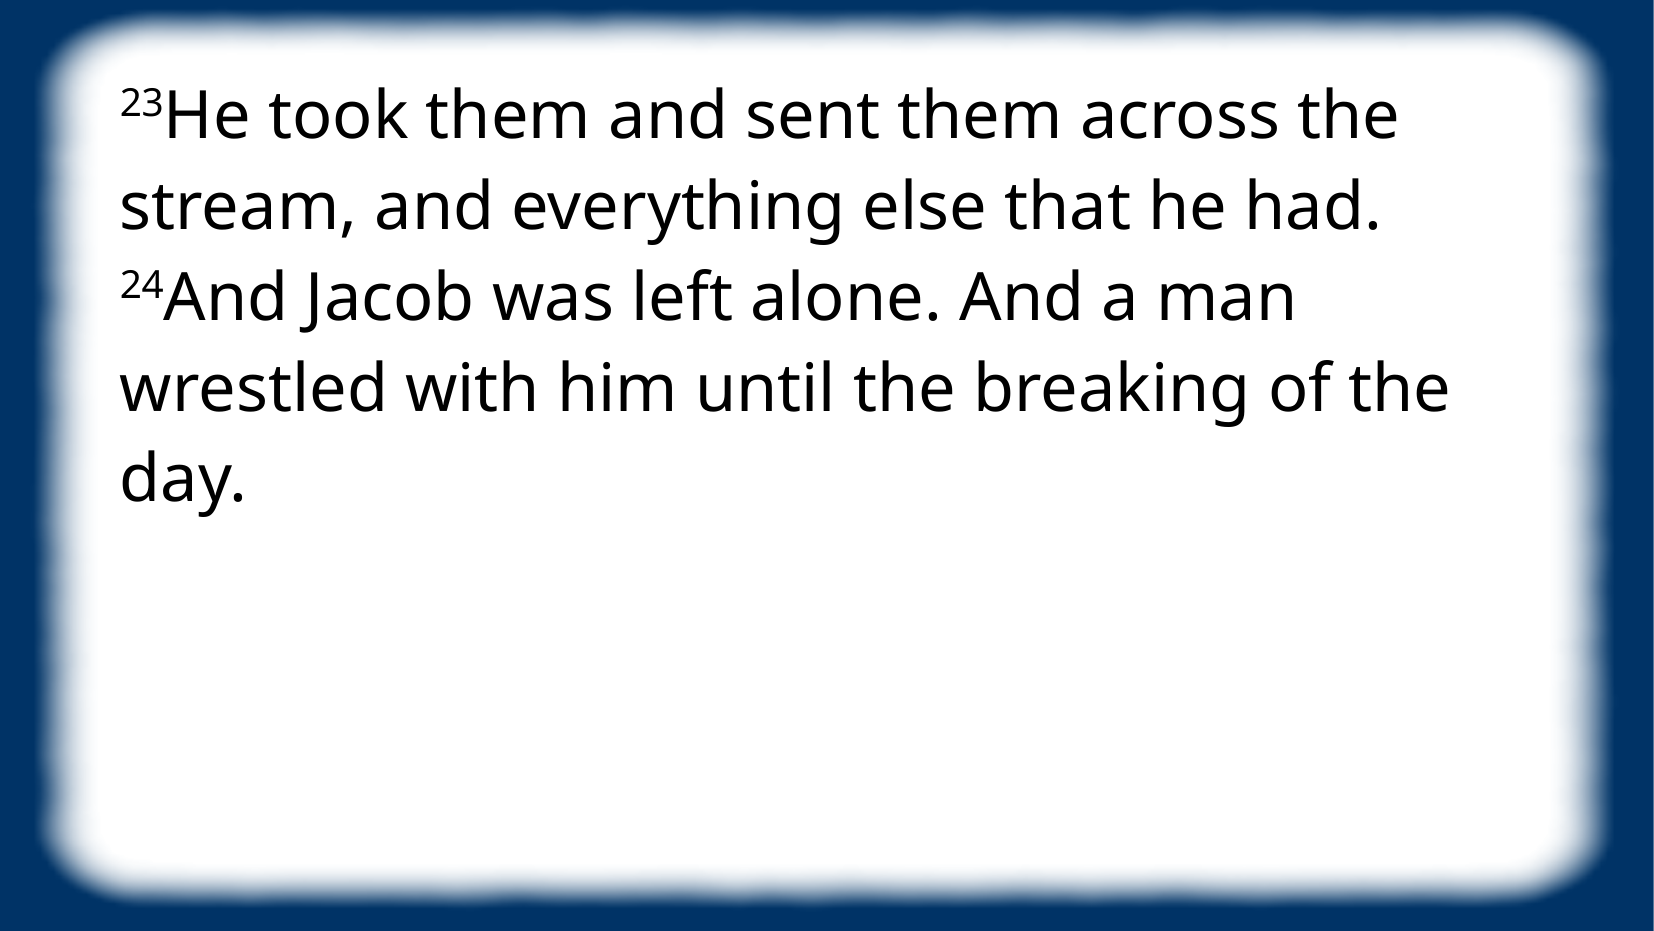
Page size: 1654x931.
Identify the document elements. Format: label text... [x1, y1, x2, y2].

picture [0, 0, 1654, 931]
text_box 23He took them and sent them across the stream, and everything else that he had. 24And Jacob was left alone. And a man wrestled with him until the breaking of the day. [105, 60, 1546, 466]
